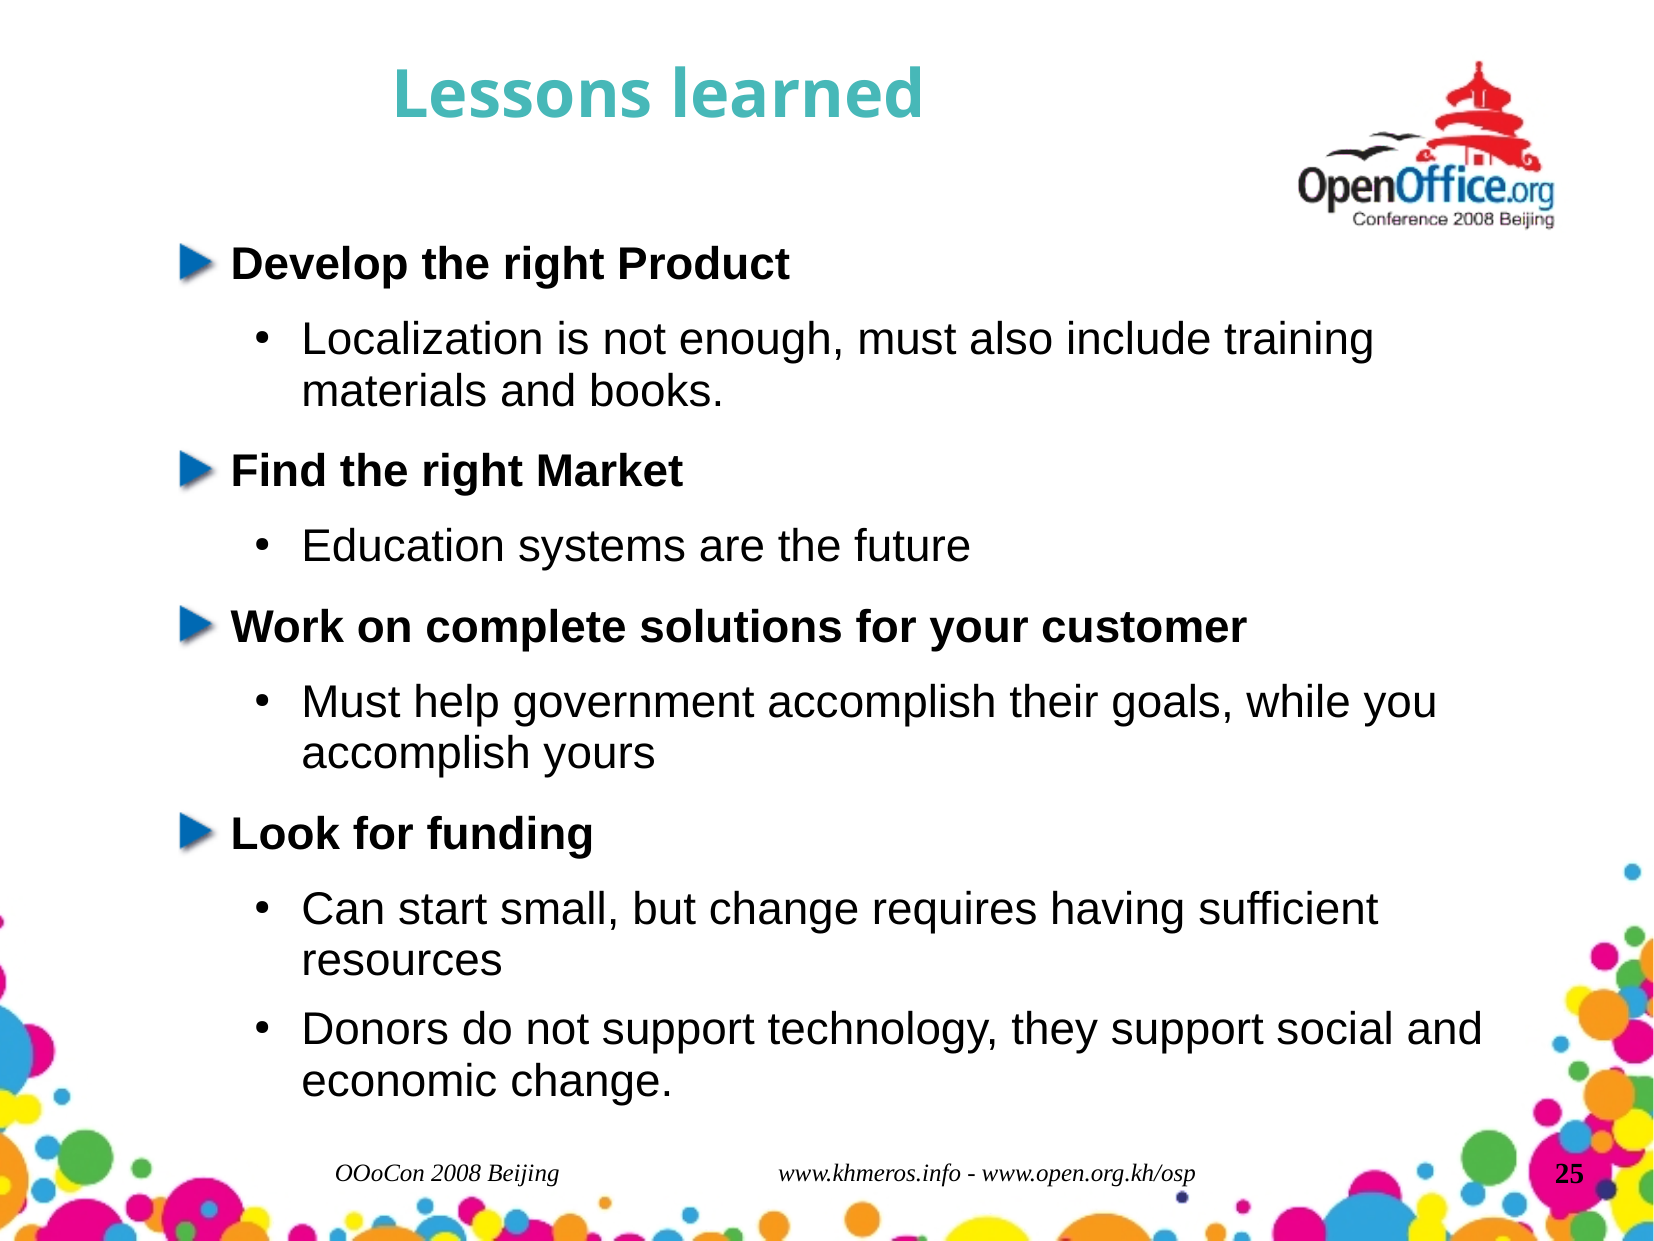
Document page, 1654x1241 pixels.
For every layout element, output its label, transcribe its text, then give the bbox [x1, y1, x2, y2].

list Develop the right Product Localization is not enough, must also include training materials and books. Find the right Market Education systems are the future Work on complete solutions for your customer Must help government accomplish their goals, while you accomplish yours Look for funding Can start small, but change requires having sufficient resources Donors do not support technology, they support social and economic change. [88, 238, 1504, 1129]
picture [0, 810, 1654, 1241]
picture [1285, 51, 1569, 250]
text_box Lessons learned [376, 44, 942, 142]
